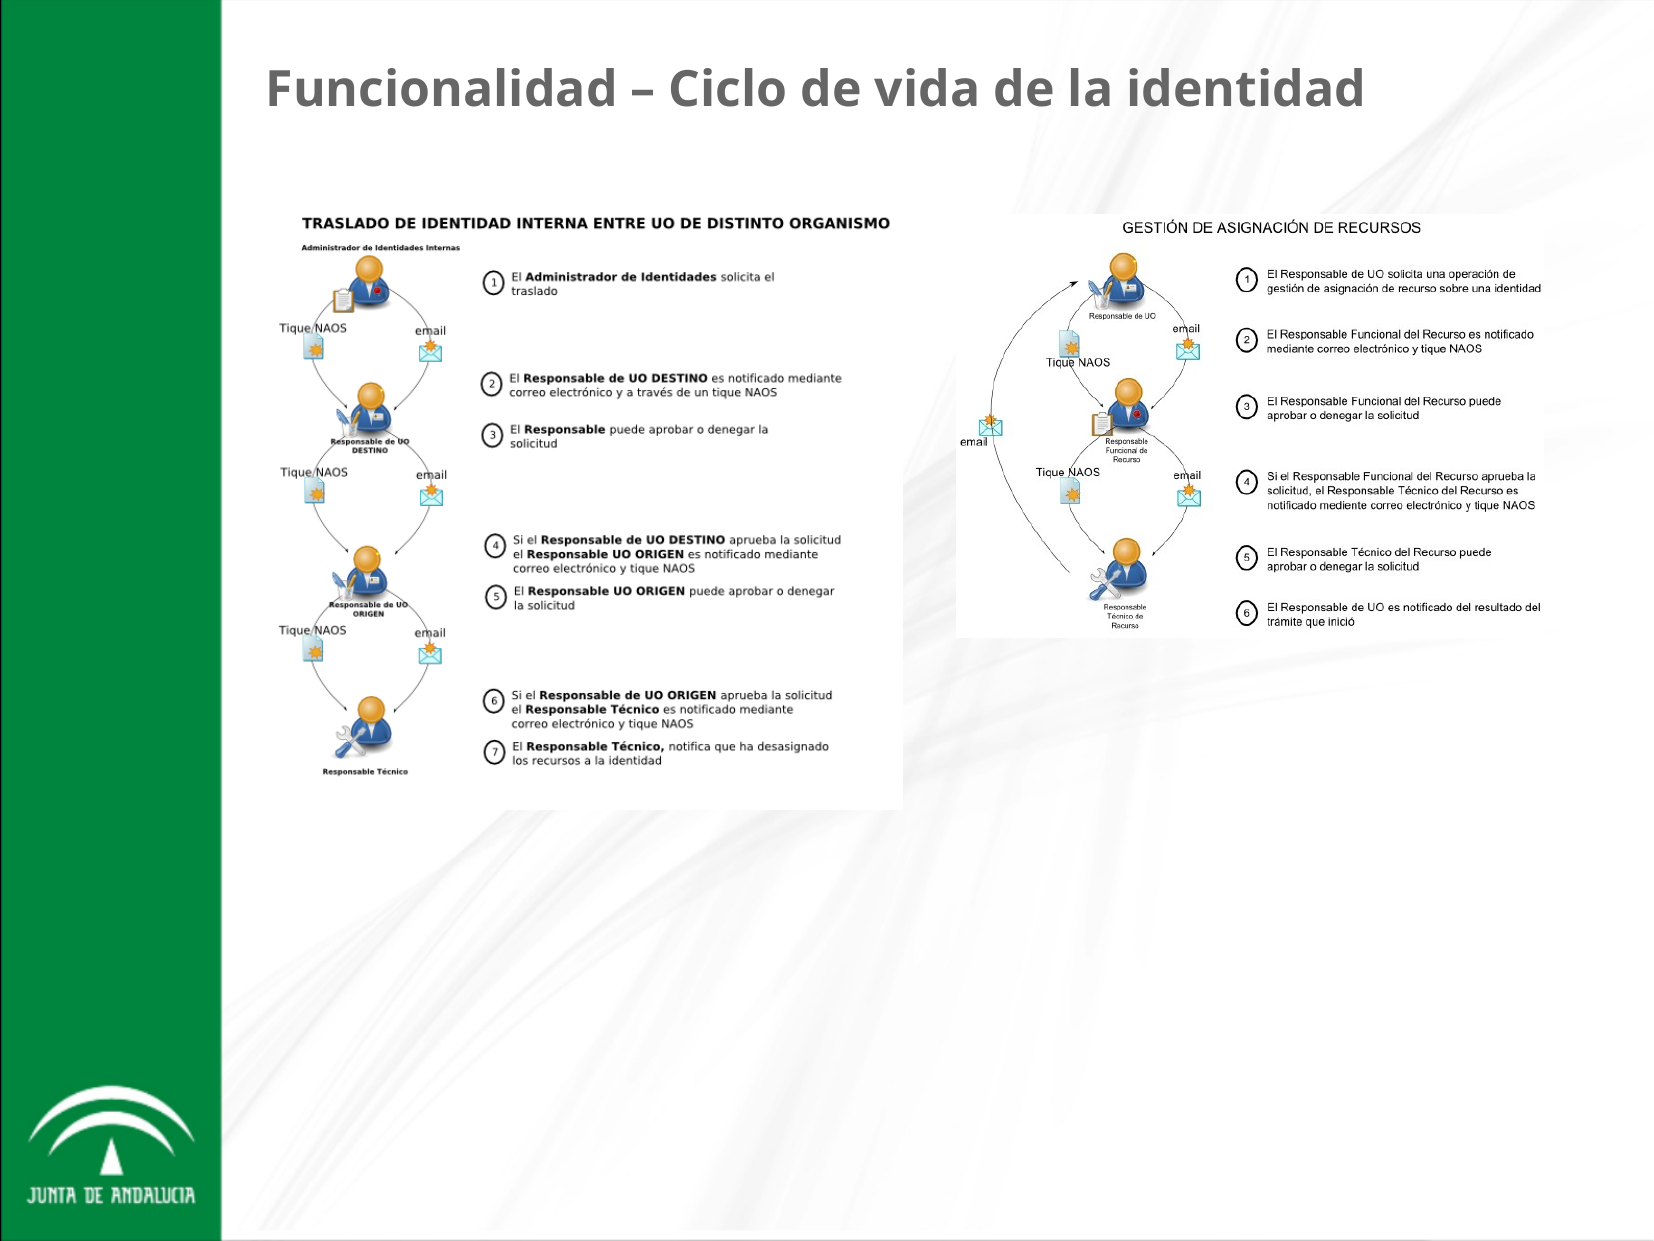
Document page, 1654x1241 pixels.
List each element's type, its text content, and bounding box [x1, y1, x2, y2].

picture [0, 0, 1654, 1241]
title Funcionalidad – Ciclo de vida de la identidad [265, 37, 1571, 136]
